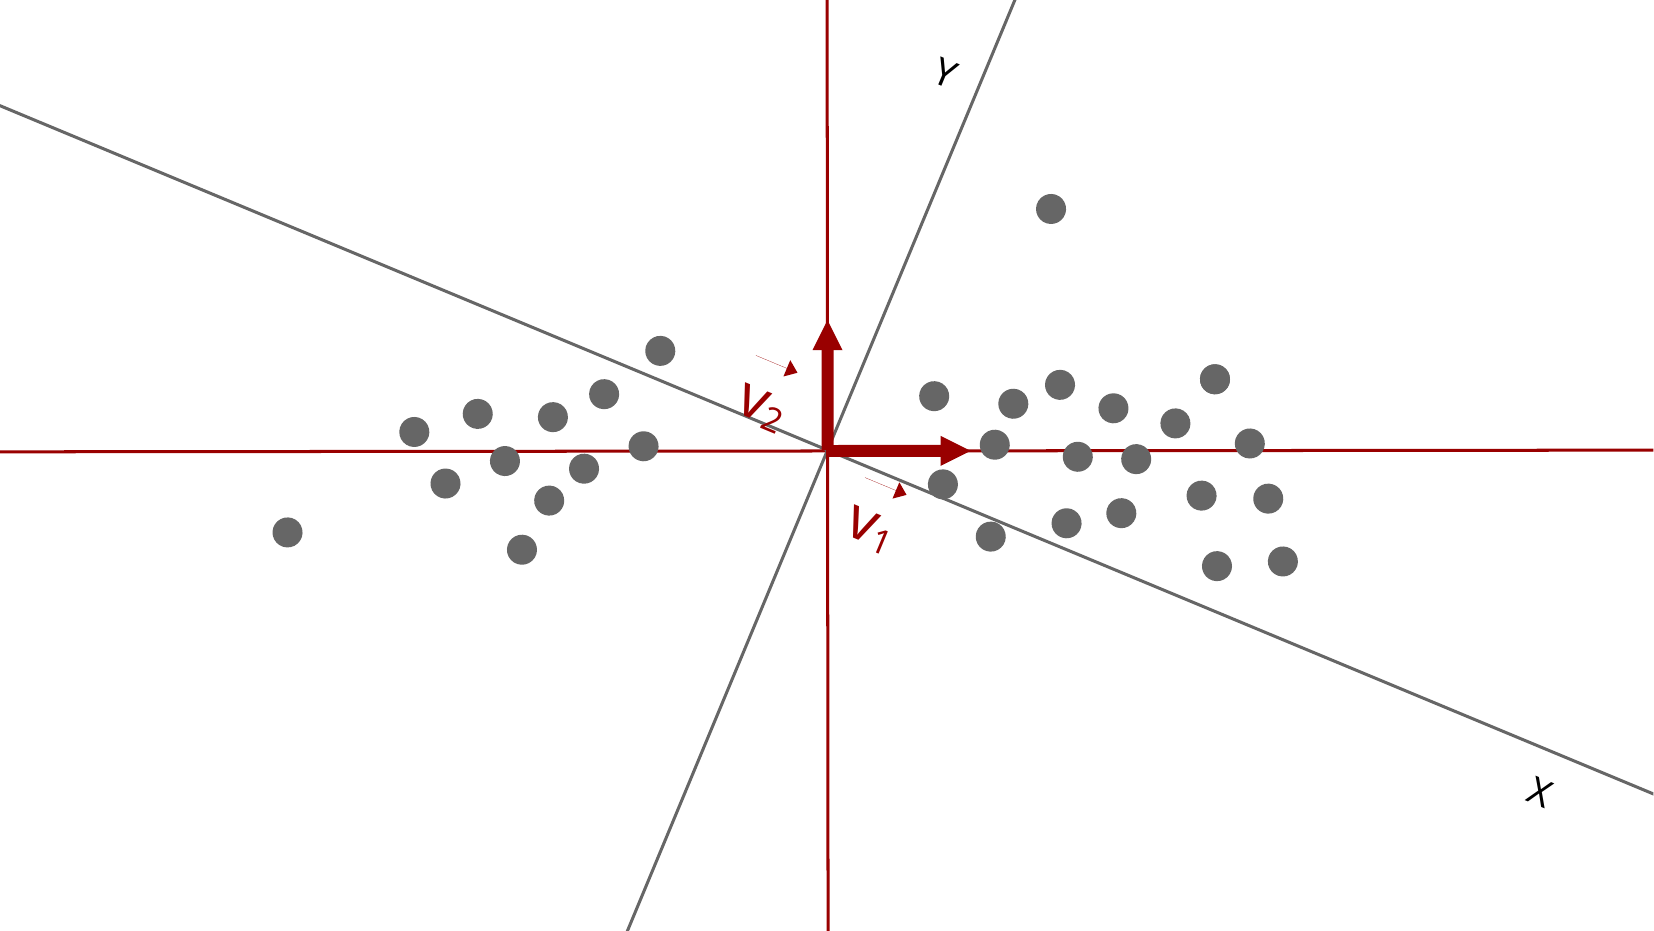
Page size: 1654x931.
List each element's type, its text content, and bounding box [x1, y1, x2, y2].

text_box [1036, 193, 1067, 224]
text_box [998, 388, 1029, 419]
text_box [975, 521, 1006, 552]
text_box [1201, 551, 1233, 582]
text_box [1062, 441, 1093, 472]
text_box [272, 517, 303, 548]
text_box [589, 379, 620, 410]
text_box [628, 431, 659, 462]
text_box Y [914, 31, 991, 104]
text_box [506, 534, 537, 565]
text_box [1186, 480, 1217, 511]
text_box [645, 335, 676, 366]
text_box [1051, 508, 1082, 539]
text_box v2 [711, 341, 824, 457]
text_box [919, 381, 950, 412]
text_box [1267, 546, 1298, 577]
text_box [1098, 393, 1129, 424]
text_box X [1509, 750, 1585, 822]
text_box [569, 453, 600, 484]
text_box [1160, 408, 1191, 439]
text_box [534, 485, 565, 516]
text_box [537, 402, 568, 433]
text_box [927, 469, 958, 500]
text_box [430, 468, 461, 499]
text_box v1 [820, 463, 933, 579]
text_box [462, 398, 493, 429]
text_box [1106, 498, 1137, 529]
text_box [399, 416, 430, 447]
text_box [1045, 369, 1076, 400]
text_box [1253, 483, 1284, 514]
text_box [1234, 428, 1265, 459]
text_box [979, 429, 1010, 460]
text_box [1121, 444, 1152, 475]
text_box [1199, 364, 1231, 395]
text_box [489, 446, 520, 477]
